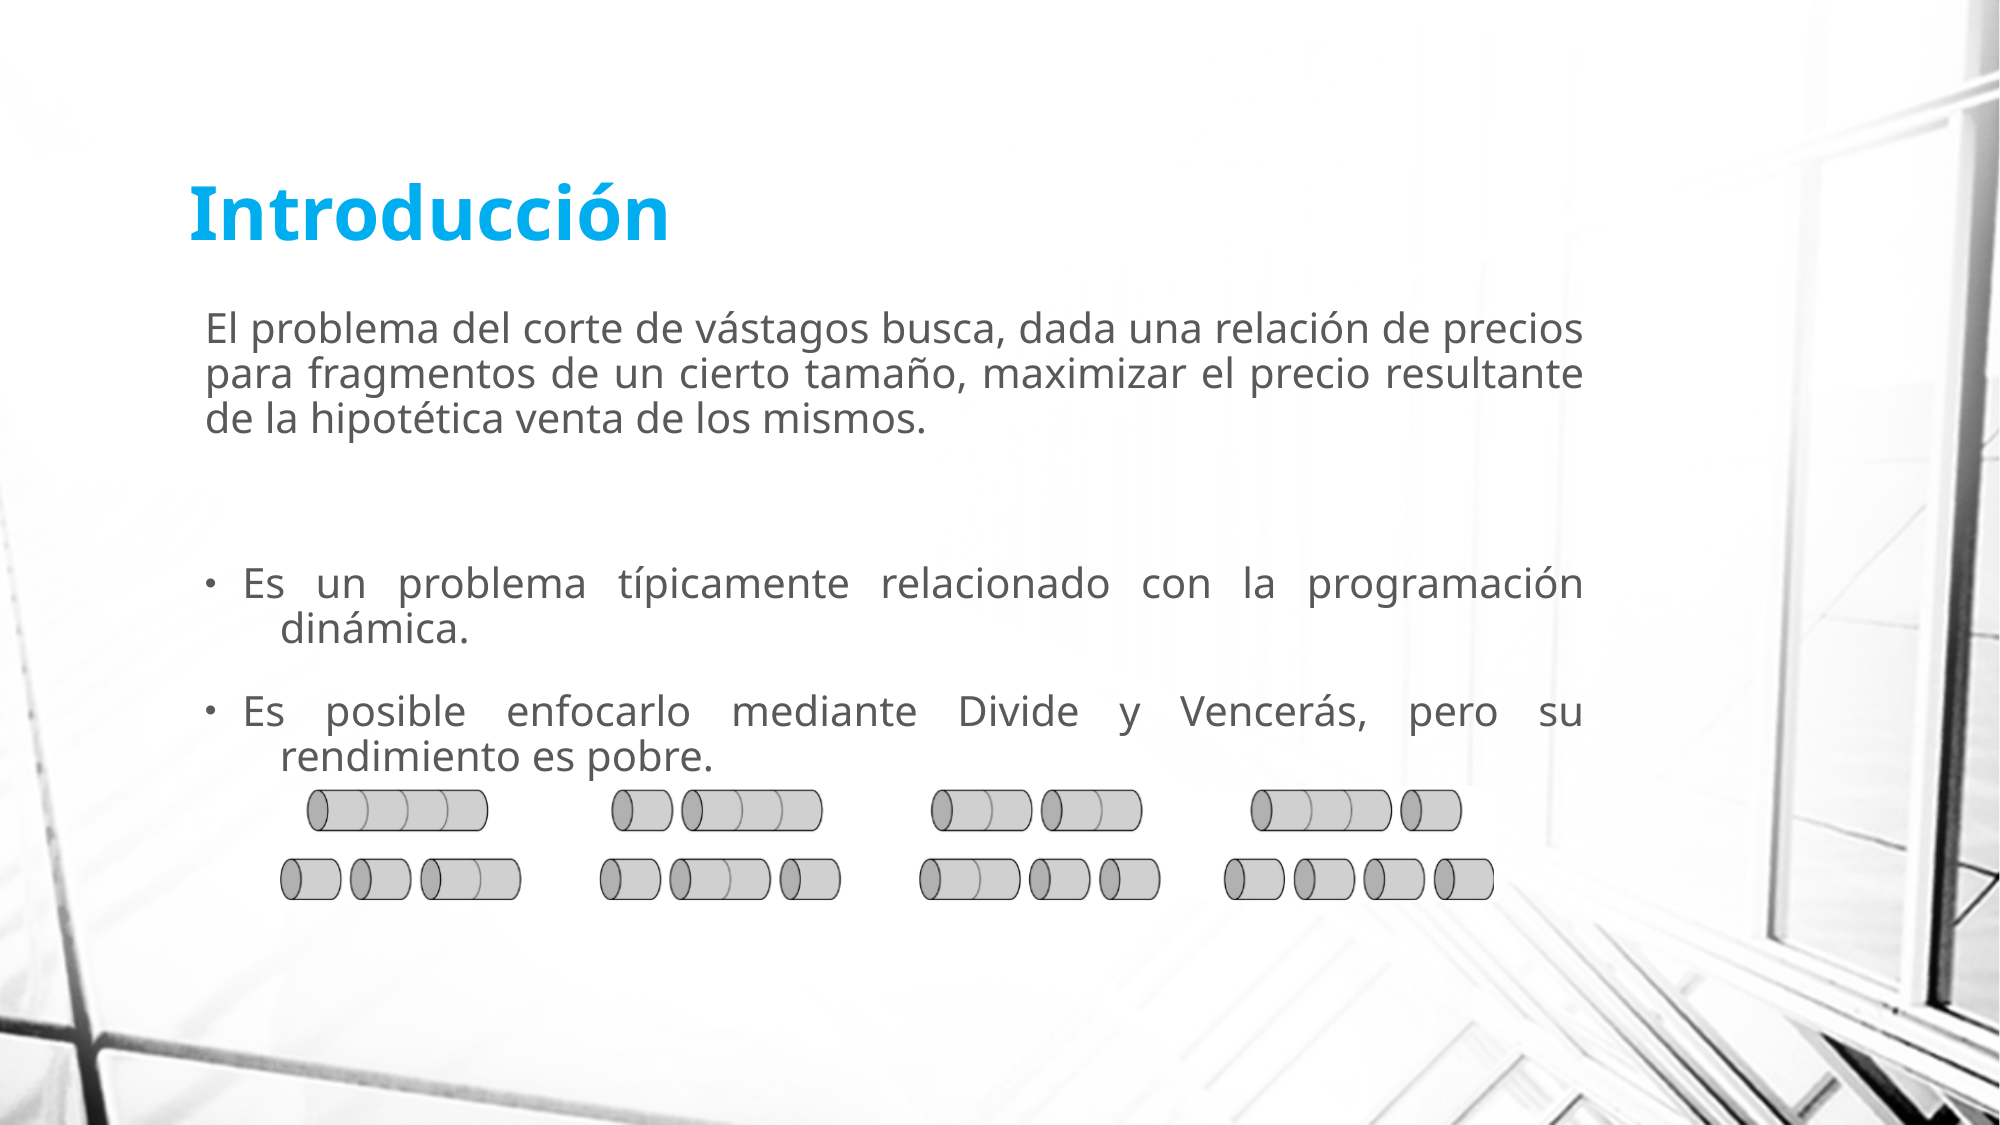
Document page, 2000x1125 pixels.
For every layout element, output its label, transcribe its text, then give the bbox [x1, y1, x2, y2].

title Introducción [174, 87, 1600, 263]
list El problema del corte de vástagos busca, dada una relación de precios para fragmentos de un cierto tamaño, maximizar el precio resultante de la hipotética venta de los mismos. Es un problema típicamente relacionado con la programación dinámica. Es posible enfocarlo mediante Divide y Vencerás, pero su rendimiento es pobre. [174, 299, 1600, 988]
picture [277, 786, 1497, 902]
